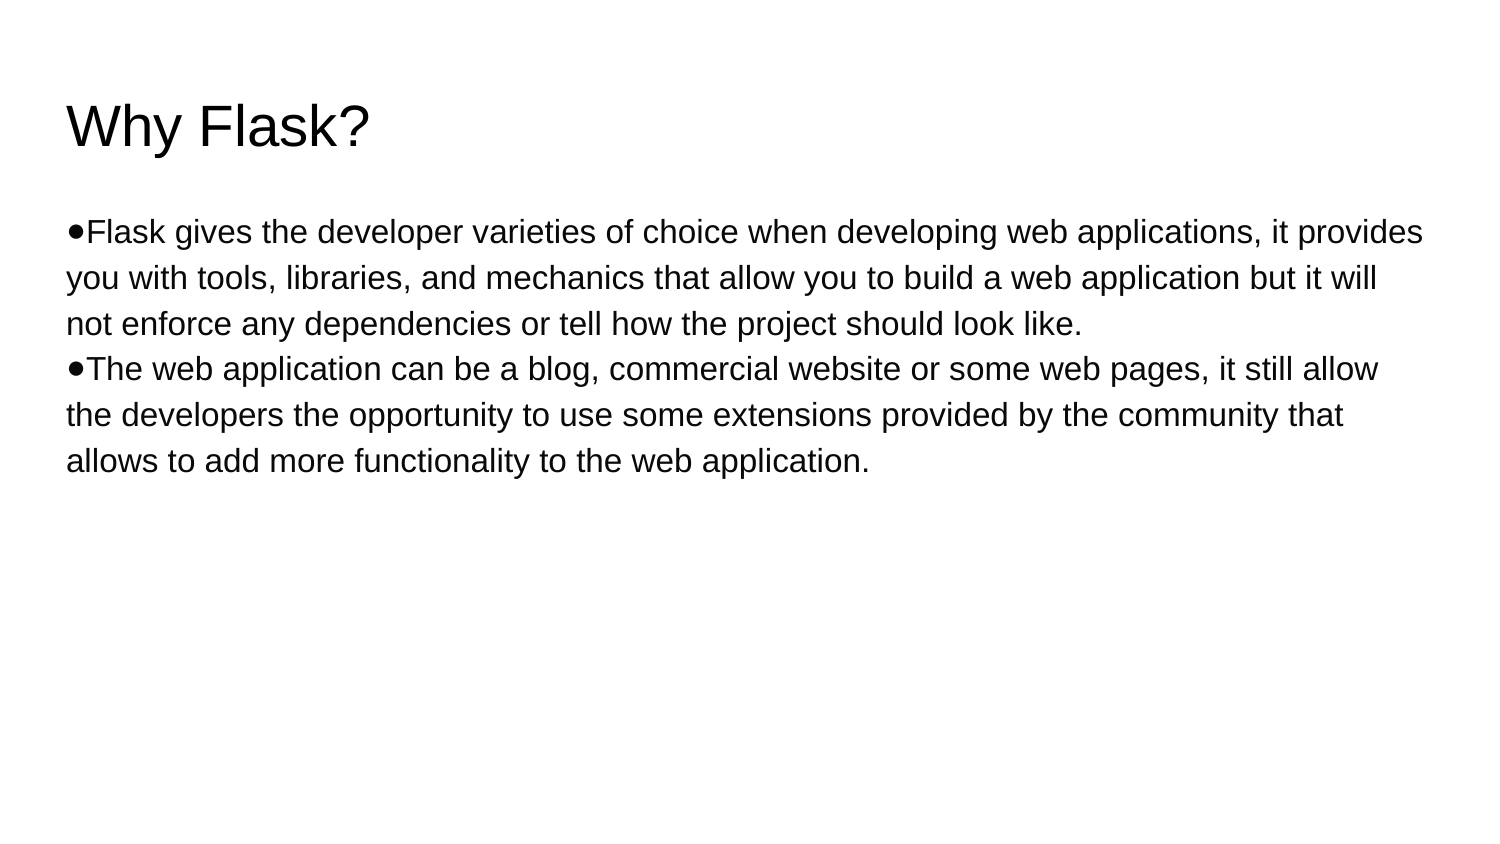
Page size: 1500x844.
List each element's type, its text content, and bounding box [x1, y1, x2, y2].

title Why Flask? [51, 72, 1449, 167]
list Flask gives the developer varieties of choice when developing web applications, it provides you with tools, libraries, and mechanics that allow you to build a web application but it will not enforce any dependencies or tell how the project should look like. The web application can be a blog, commercial website or some web pages, it still allow the developers the opportunity to use some extensions provided by the community that allows to add more functionality to the web application. [51, 189, 1449, 750]
